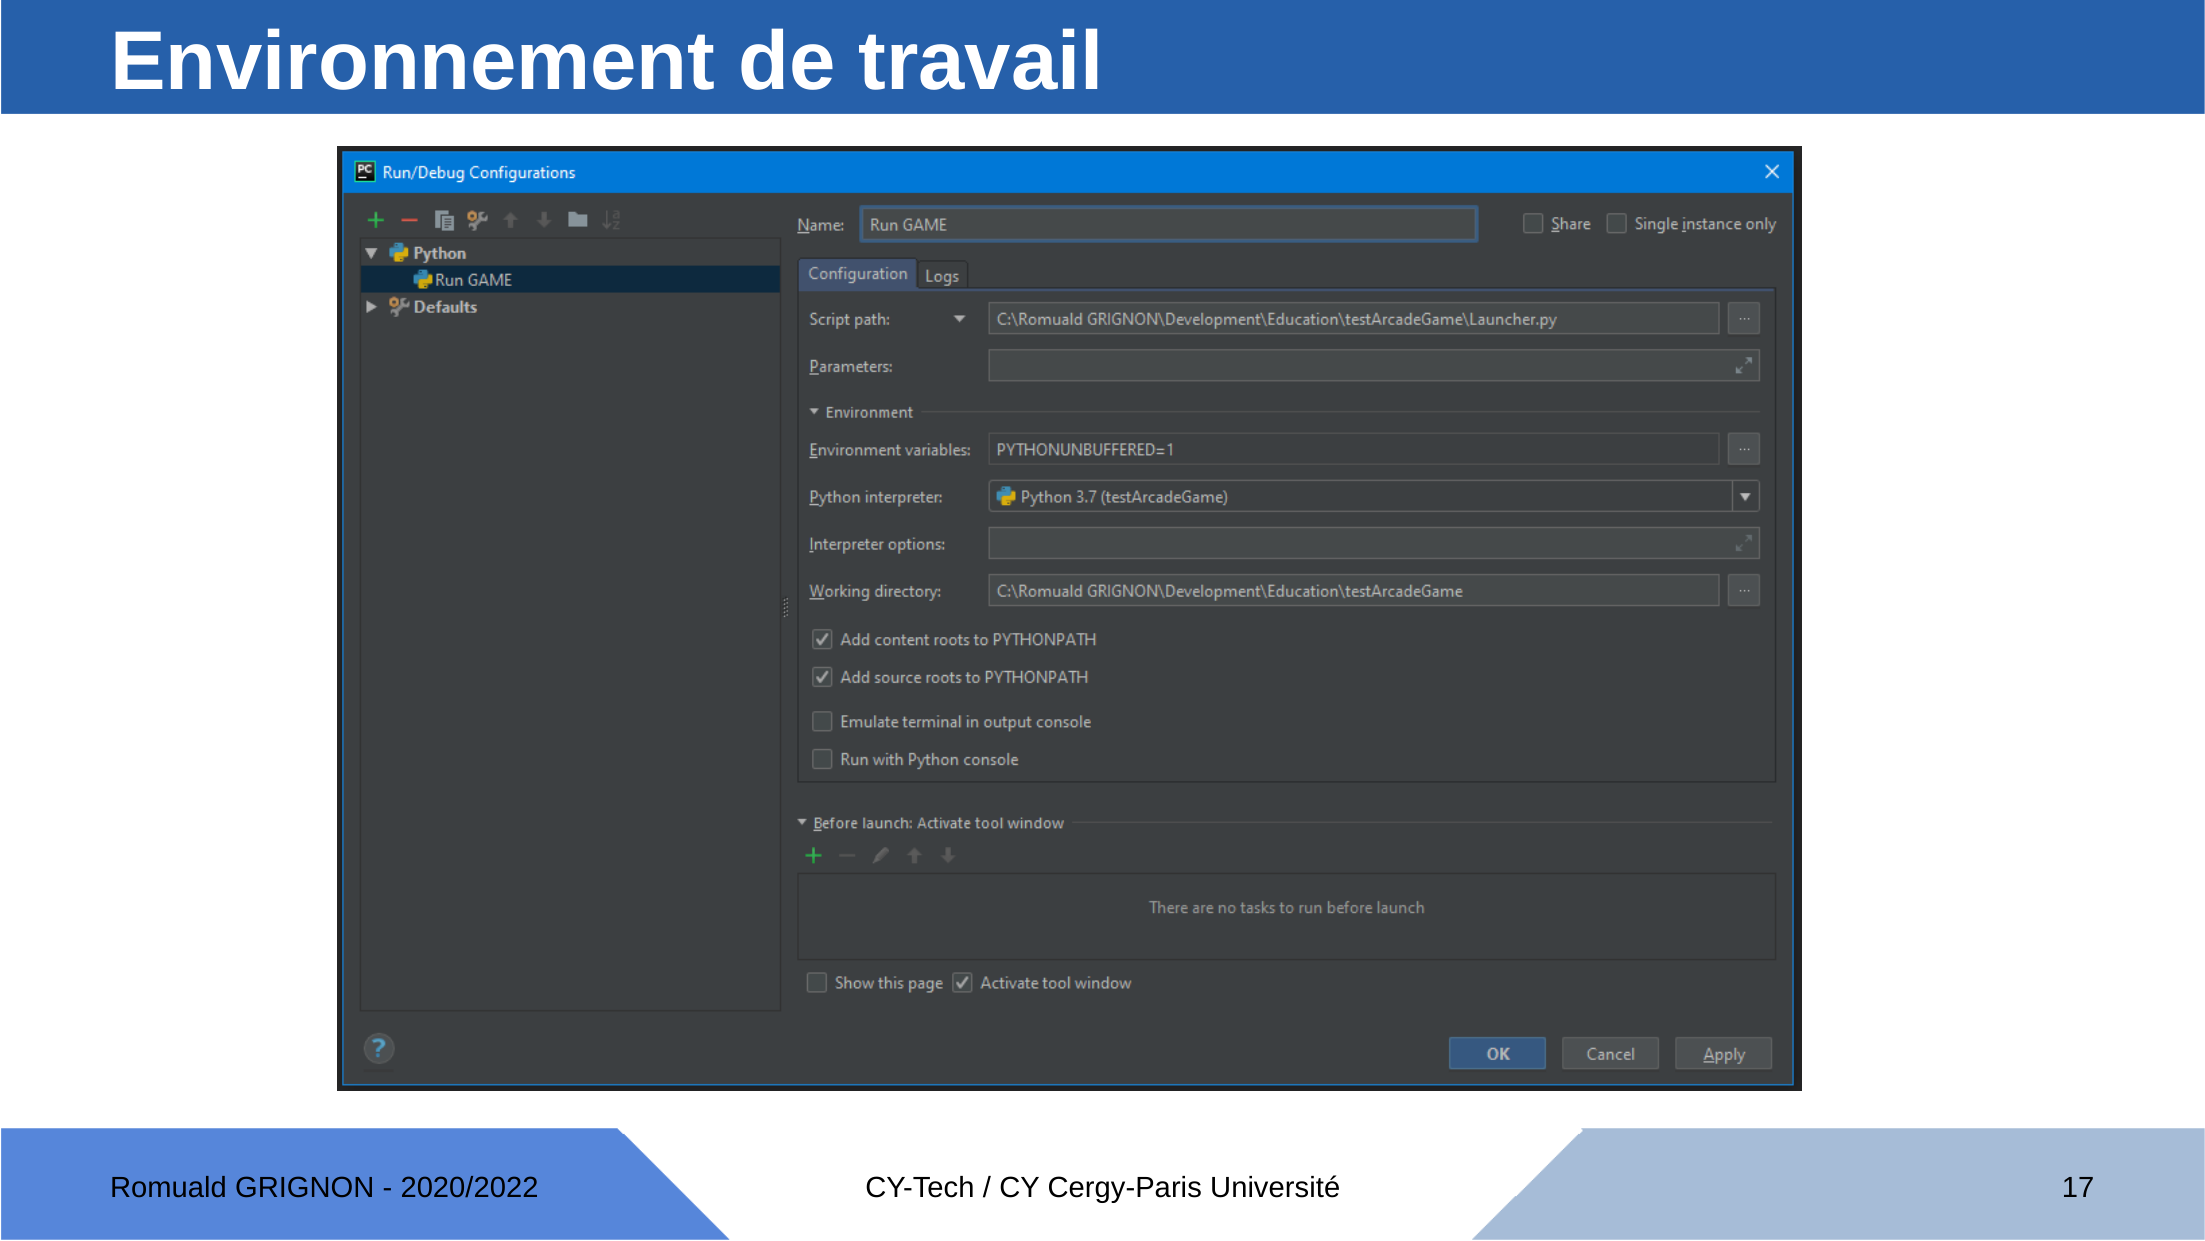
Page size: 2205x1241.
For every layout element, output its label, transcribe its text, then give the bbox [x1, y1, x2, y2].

title Environnement de travail [110, 49, 2095, 257]
picture [0, 0, 2205, 1241]
